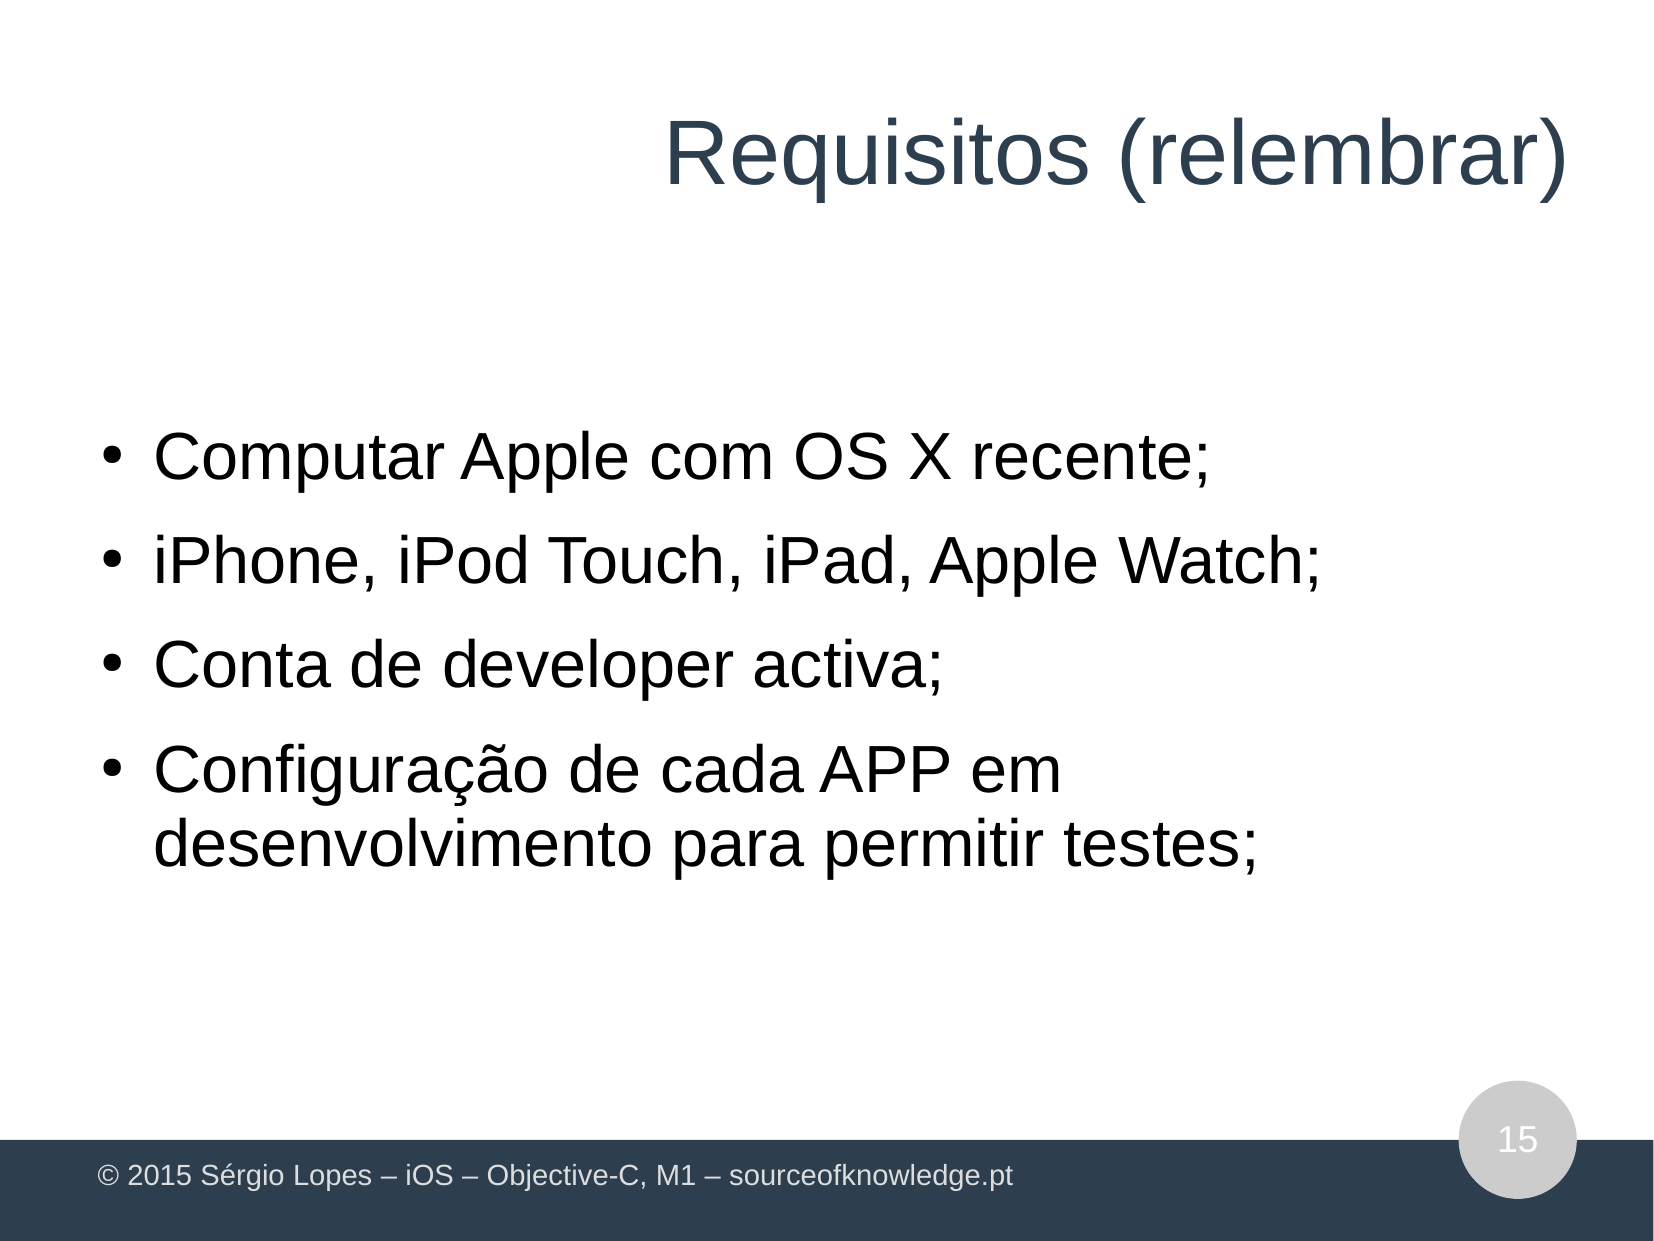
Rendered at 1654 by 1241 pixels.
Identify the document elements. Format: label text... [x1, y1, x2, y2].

text_box 15 [1458, 1080, 1577, 1199]
text_box © 2015 Sérgio Lopes – iOS – Objective-C, M1 – sourceofknowledge.pt [82, 1151, 1026, 1199]
title Requisitos (relembrar) [82, 49, 1571, 257]
text_box [0, 1139, 1654, 1241]
list Computar Apple com OS X recente; iPhone, iPod Touch, iPad, Apple Watch; Conta de developer activa; Configuração de cada APP em desenvolvimento para permitir testes; [82, 290, 1571, 1010]
